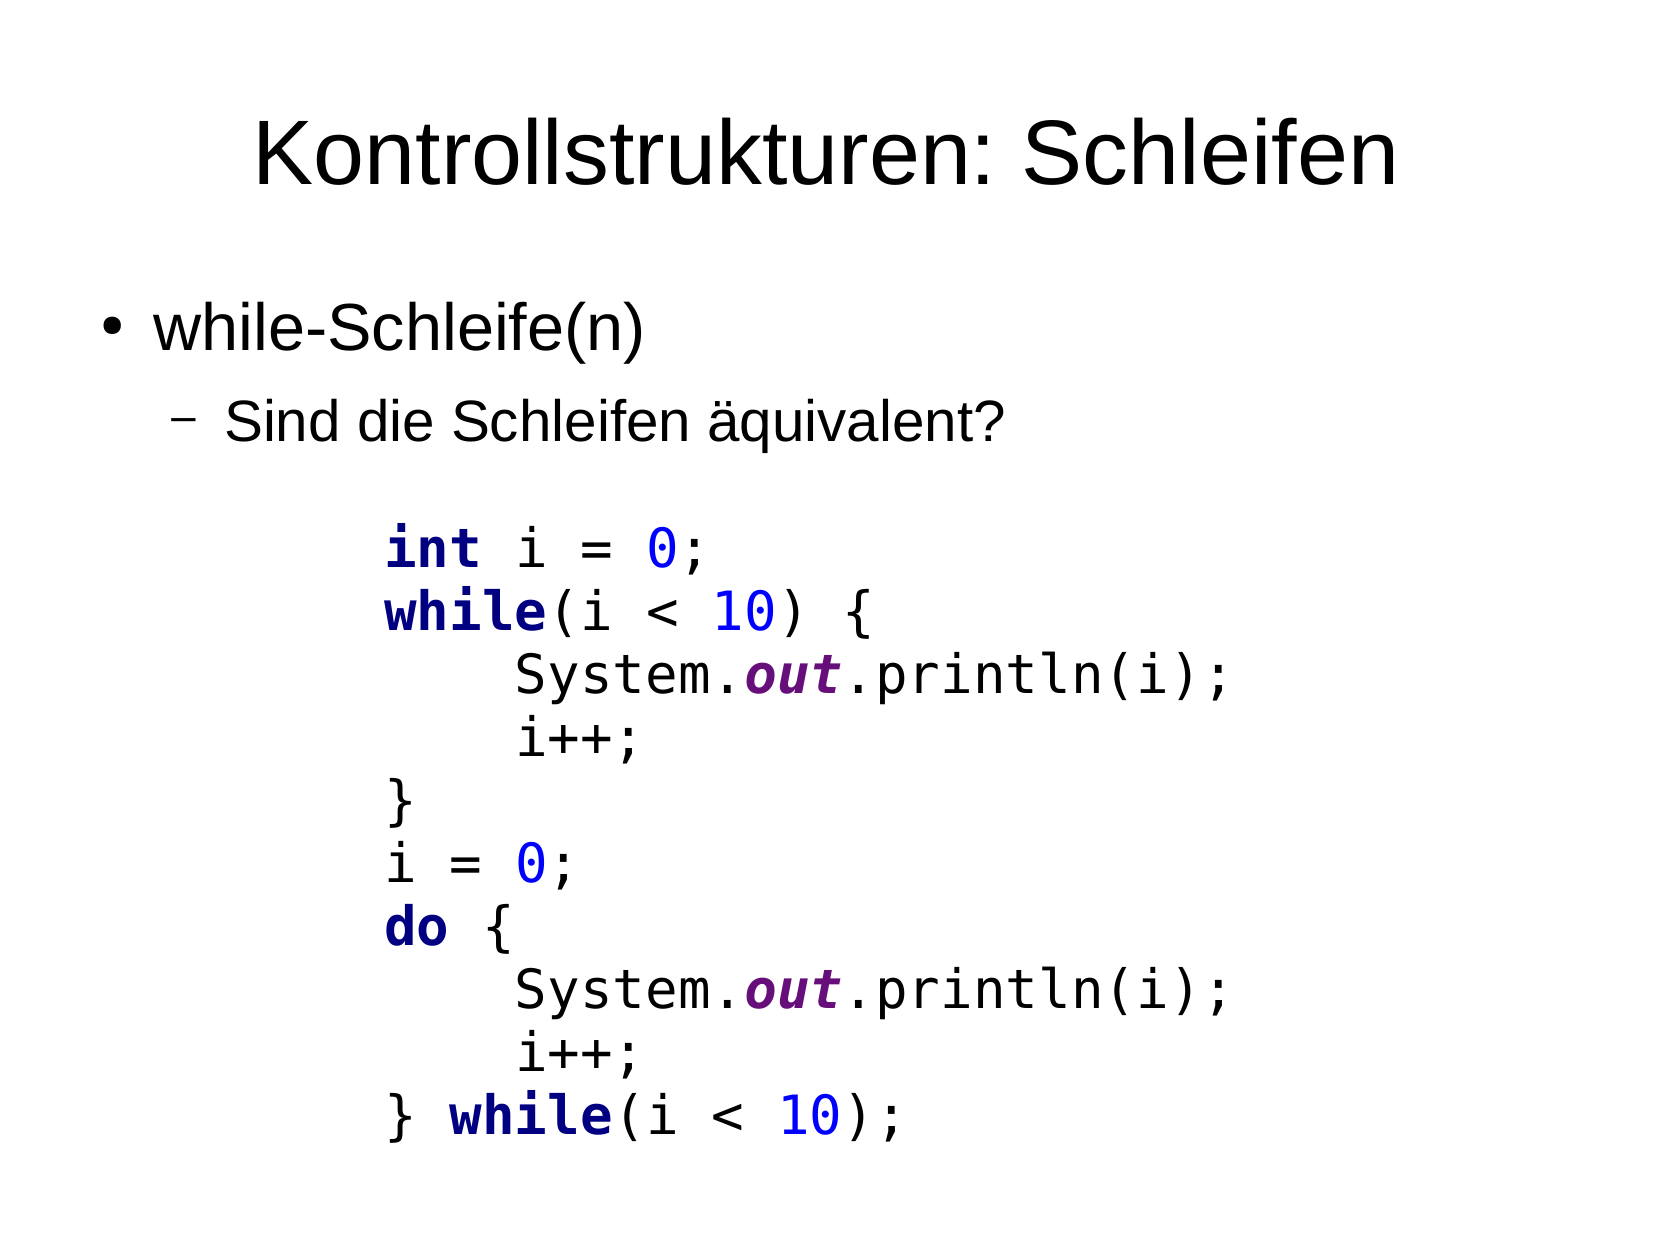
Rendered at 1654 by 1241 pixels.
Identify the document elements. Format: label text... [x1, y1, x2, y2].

title Kontrollstrukturen: Schleifen [82, 49, 1571, 257]
list while-Schleife(n) Sind die Schleifen äquivalent? [82, 290, 1571, 1216]
text_box int i = 0; while(i < 10) { System.out.println(i); i++; } i = 0; do { System.out.println(i); i++; } while(i < 10); [369, 510, 1285, 1241]
